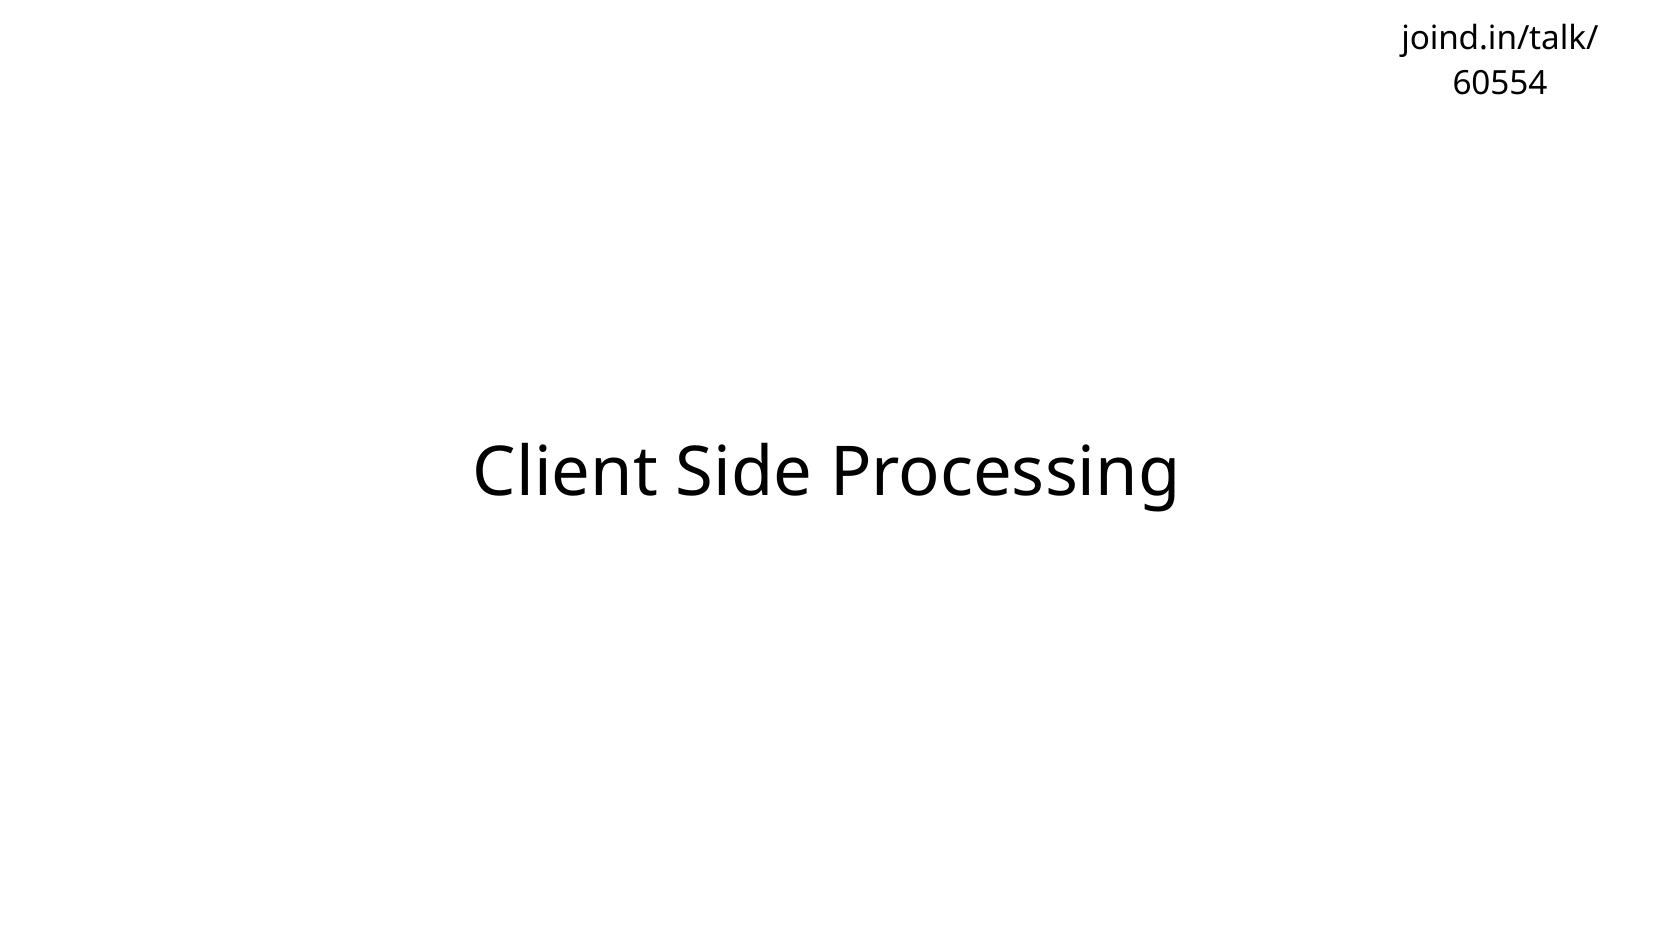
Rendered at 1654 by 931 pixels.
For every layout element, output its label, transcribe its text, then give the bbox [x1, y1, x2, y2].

title Client Side Processing [82, 391, 1571, 547]
